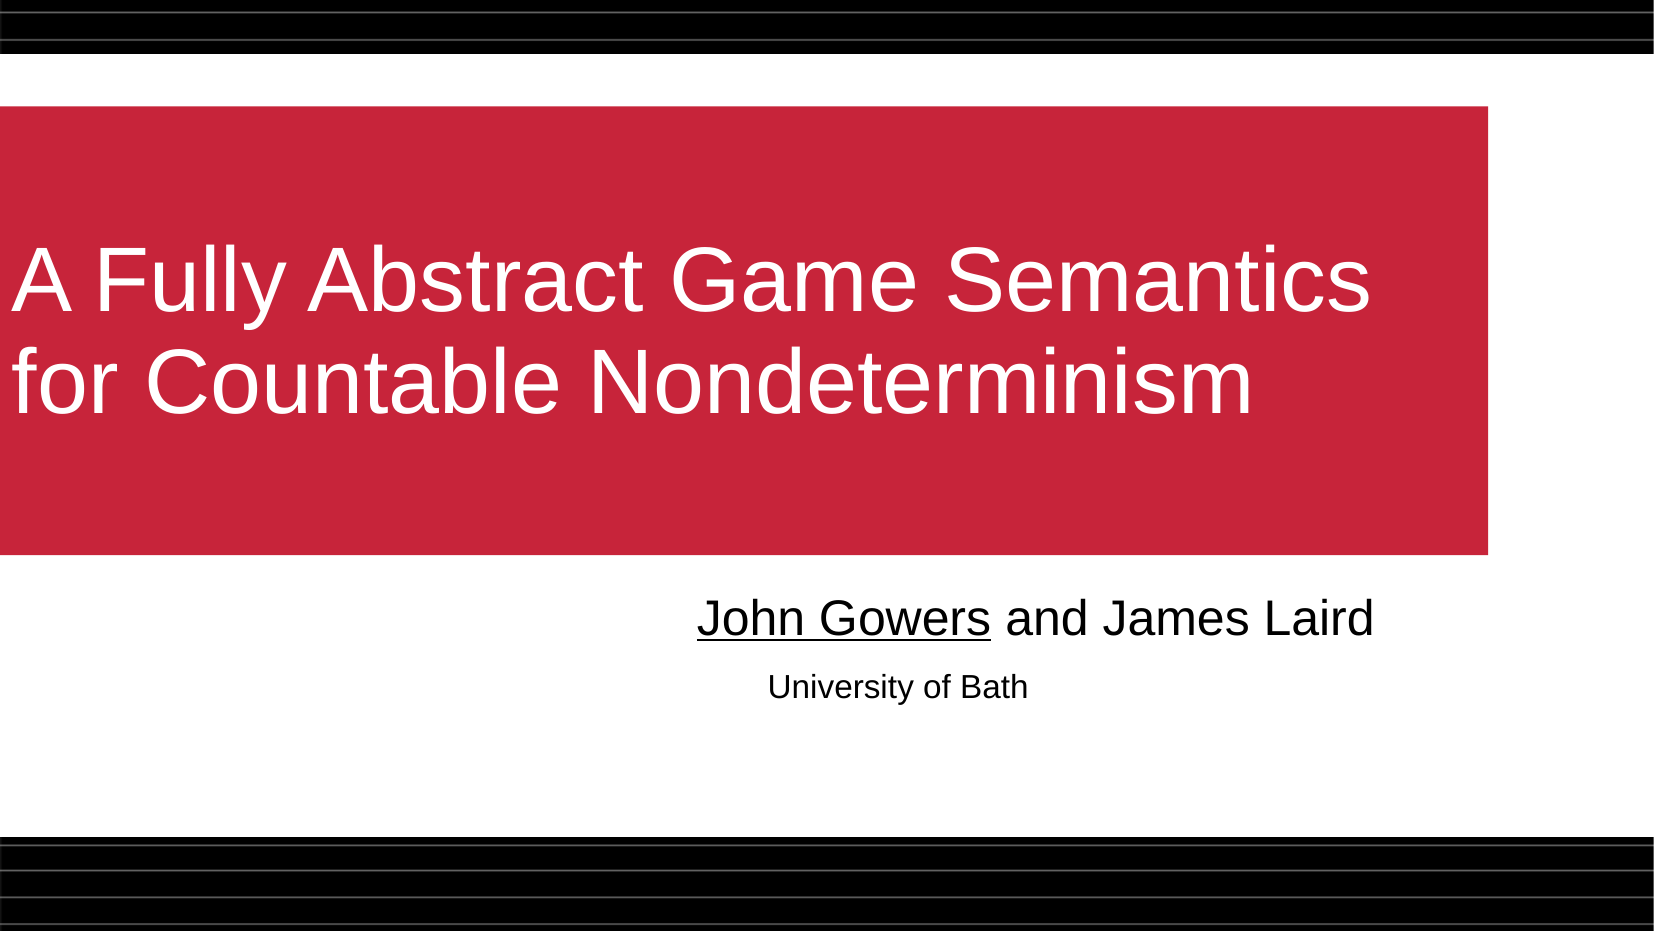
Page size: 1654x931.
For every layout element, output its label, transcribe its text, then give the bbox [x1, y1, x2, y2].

title A Fully Abstract Game Semantics for Countable Nondeterminism [0, 106, 1489, 556]
picture [0, 837, 1654, 931]
list John Gowers and James Laird University of Bath [625, 590, 1489, 804]
picture [0, 0, 1654, 54]
